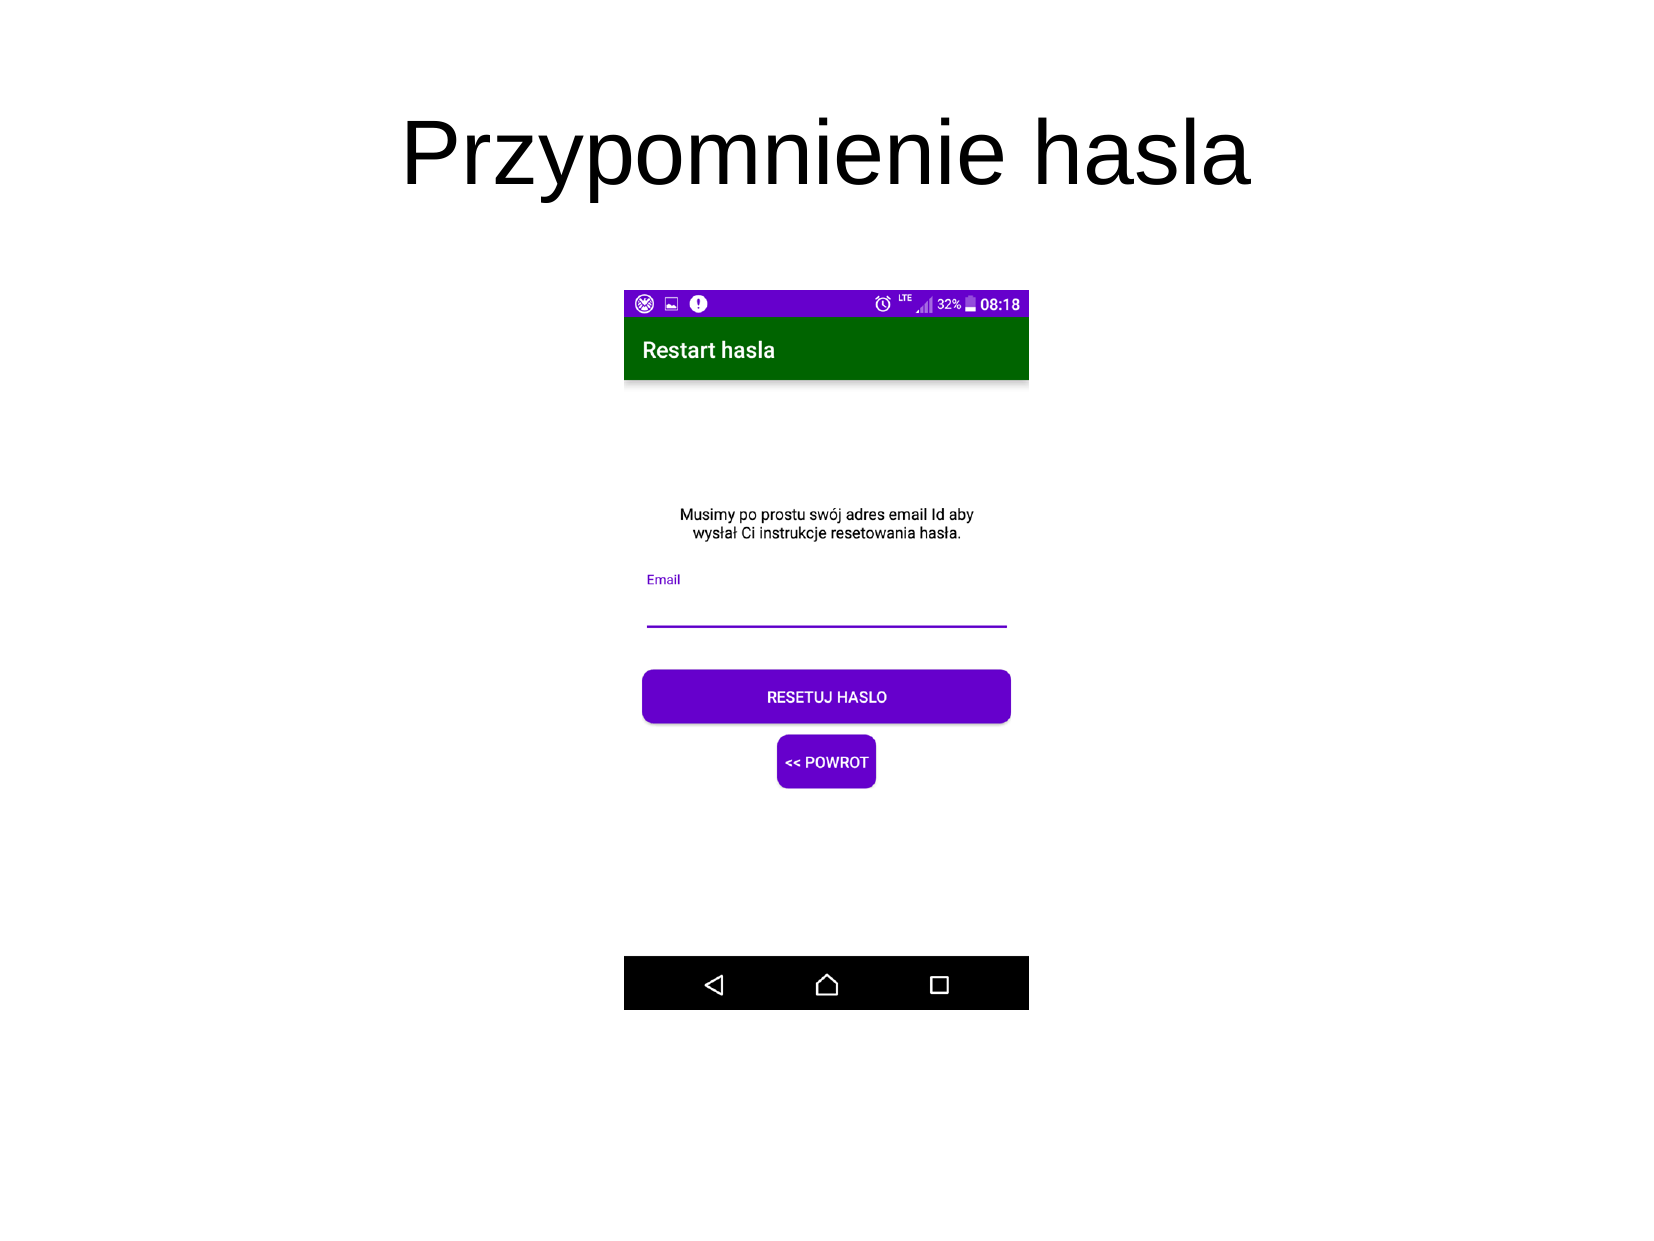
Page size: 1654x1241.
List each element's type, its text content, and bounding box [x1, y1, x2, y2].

picture [624, 290, 1029, 1010]
title Przypomnienie hasla [82, 49, 1571, 257]
